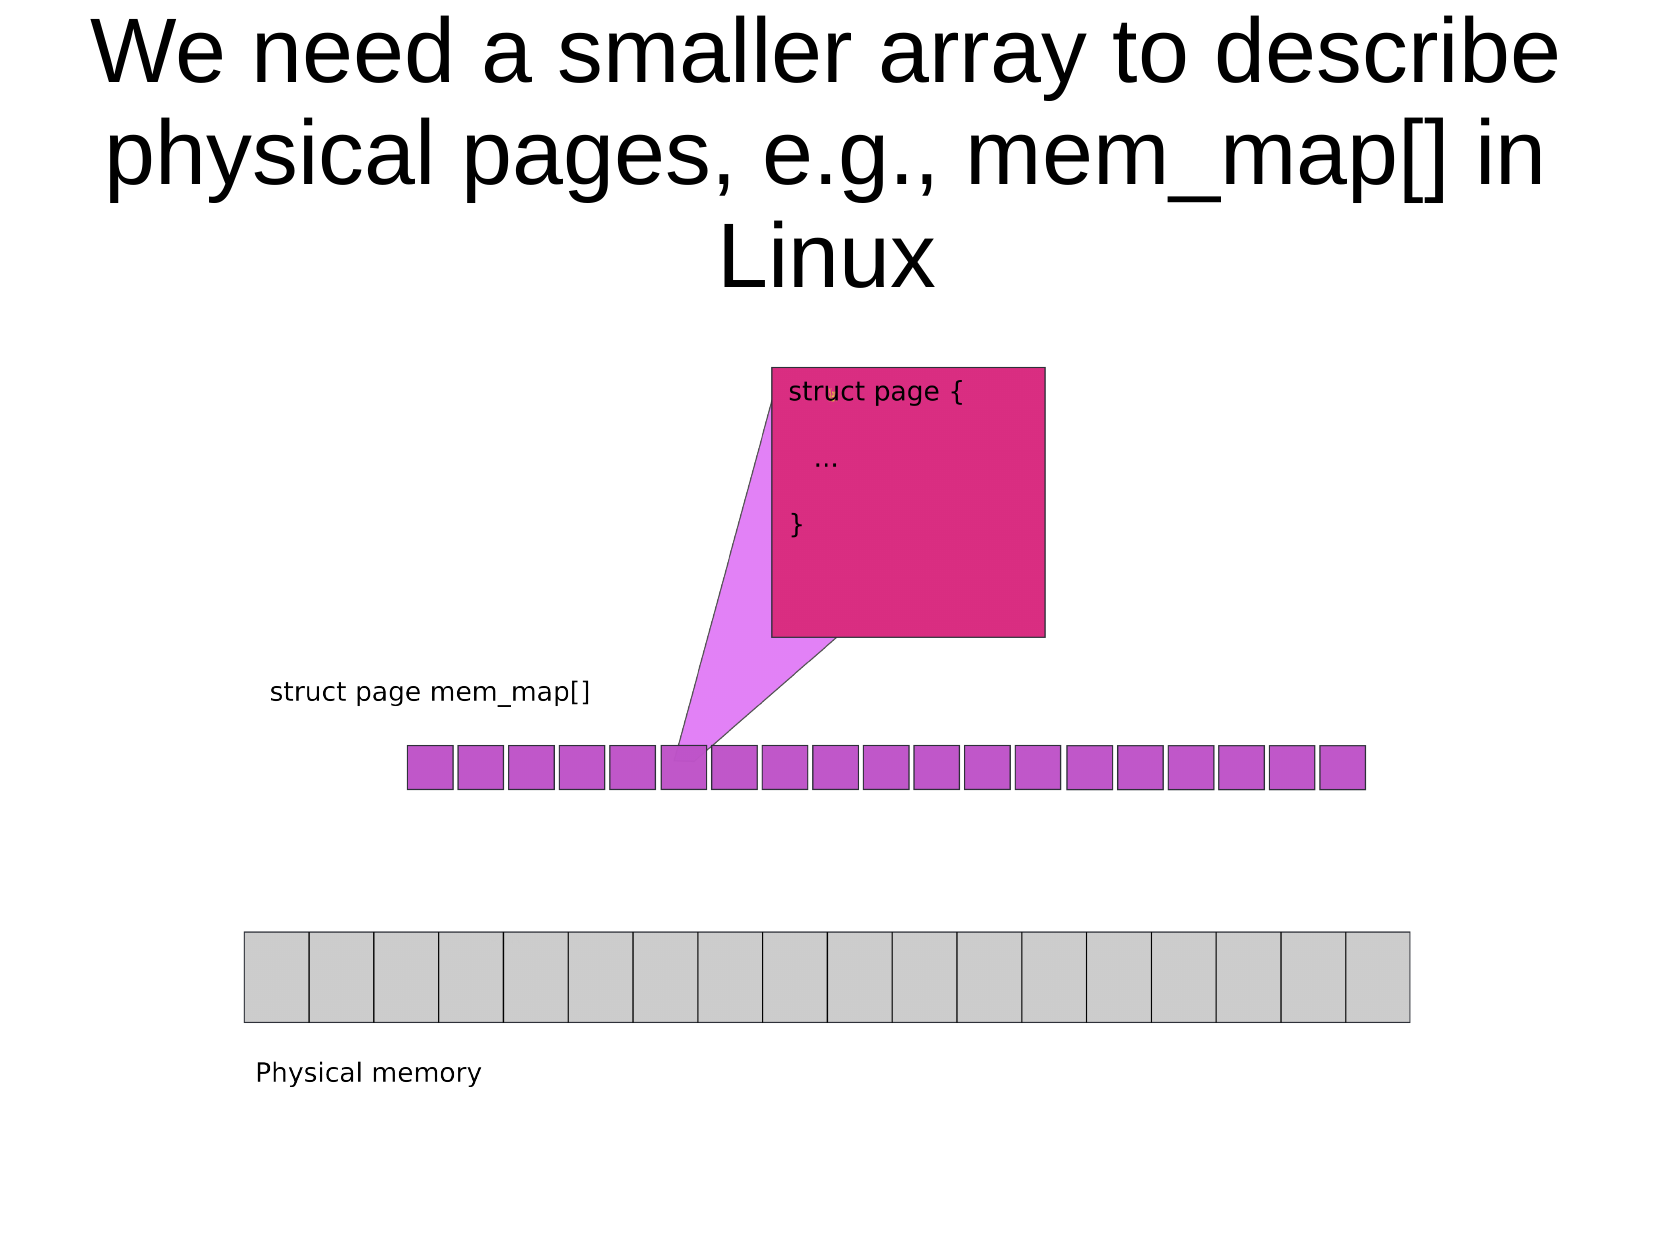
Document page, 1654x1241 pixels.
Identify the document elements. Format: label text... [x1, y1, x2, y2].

title We need a smaller array to describe physical pages, e.g., mem_map[] in Linux [82, 0, 1571, 308]
picture [243, 366, 1411, 1087]
